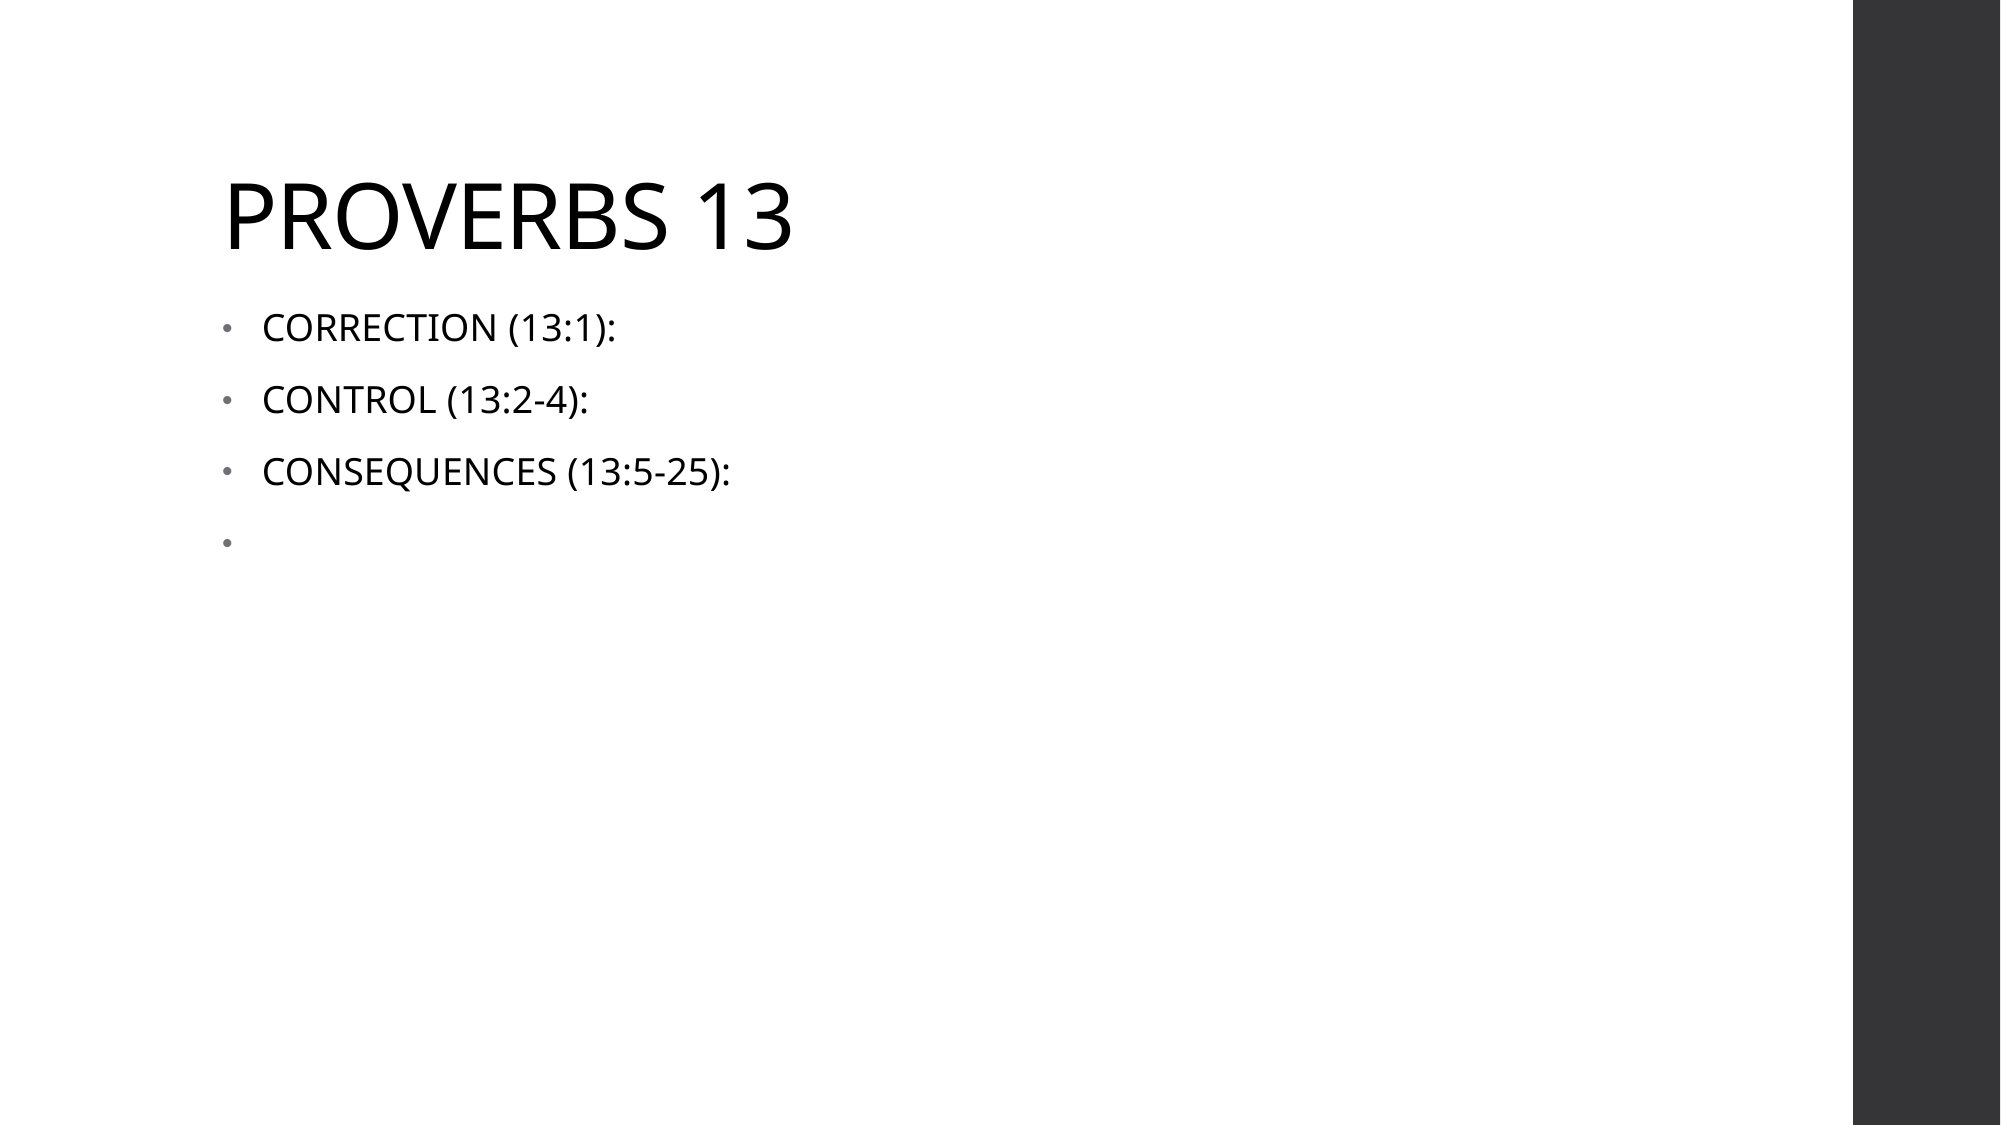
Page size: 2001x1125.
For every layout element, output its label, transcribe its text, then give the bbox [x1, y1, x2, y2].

title PROVERBS 13 [206, 60, 1797, 278]
list CORRECTION (13:1): CONTROL (13:2-4): CONSEQUENCES (13:5-25): [206, 299, 1617, 1014]
